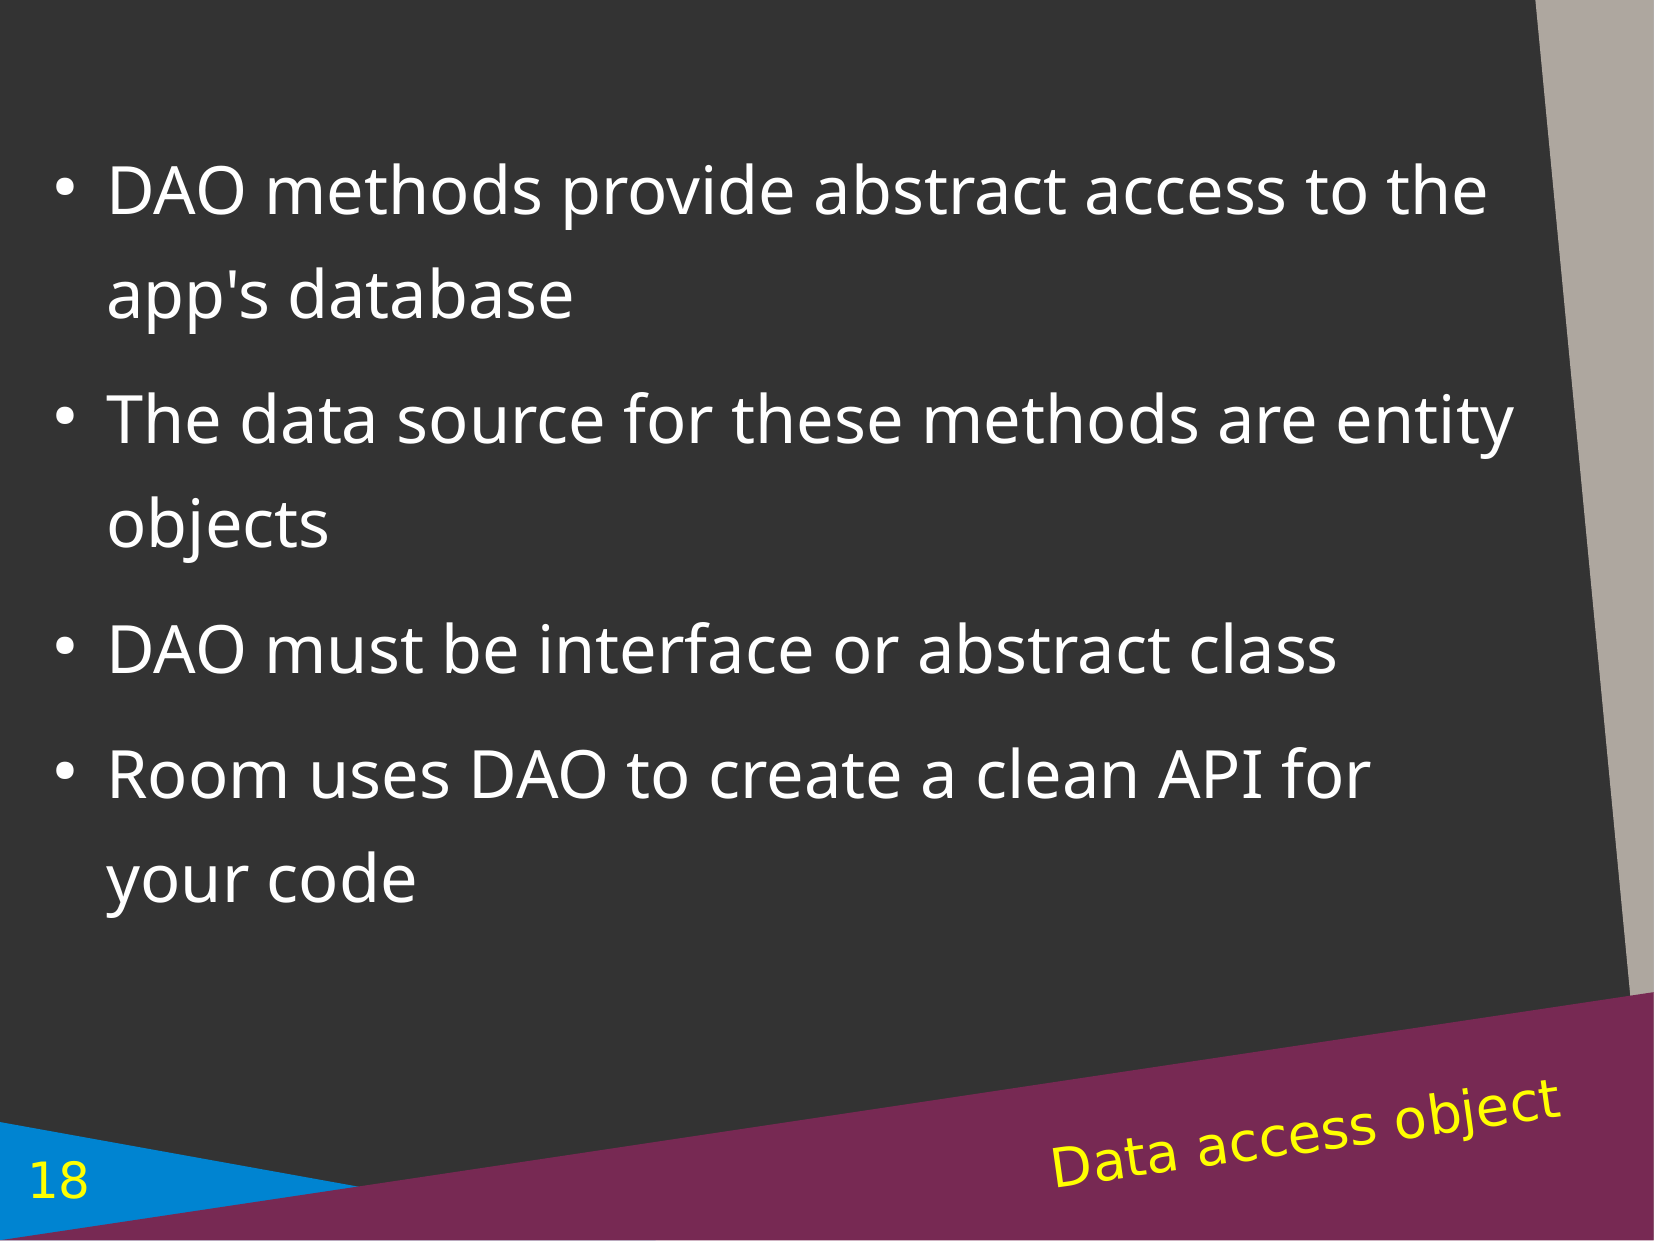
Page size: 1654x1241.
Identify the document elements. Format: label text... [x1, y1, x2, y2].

list DAO methods provide abstract access to the app's database The data source for these methods are entity objects DAO must be interface or abstract class Room uses DAO to create a clean API for your code [35, 59, 1524, 993]
title Data access object [956, 995, 1654, 1241]
